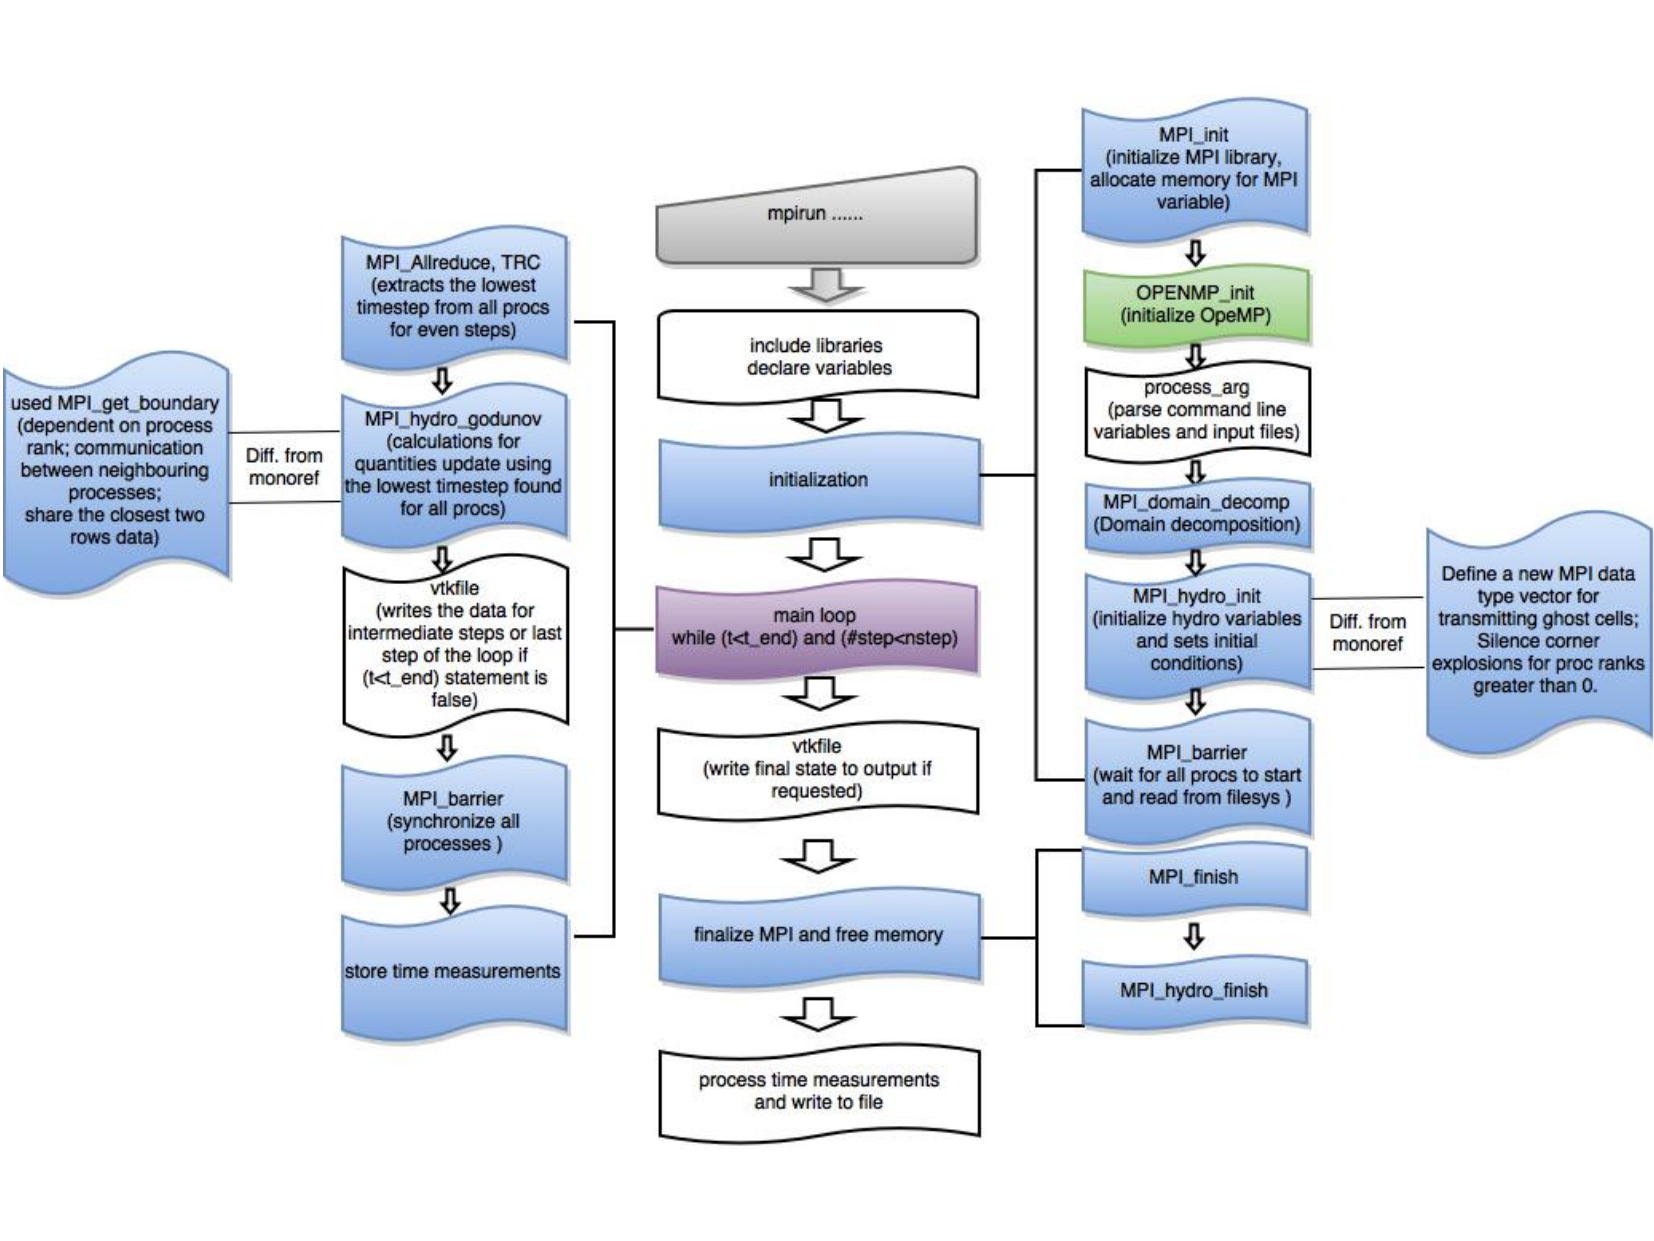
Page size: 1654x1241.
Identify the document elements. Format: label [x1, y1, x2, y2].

picture [3, 94, 1654, 1149]
